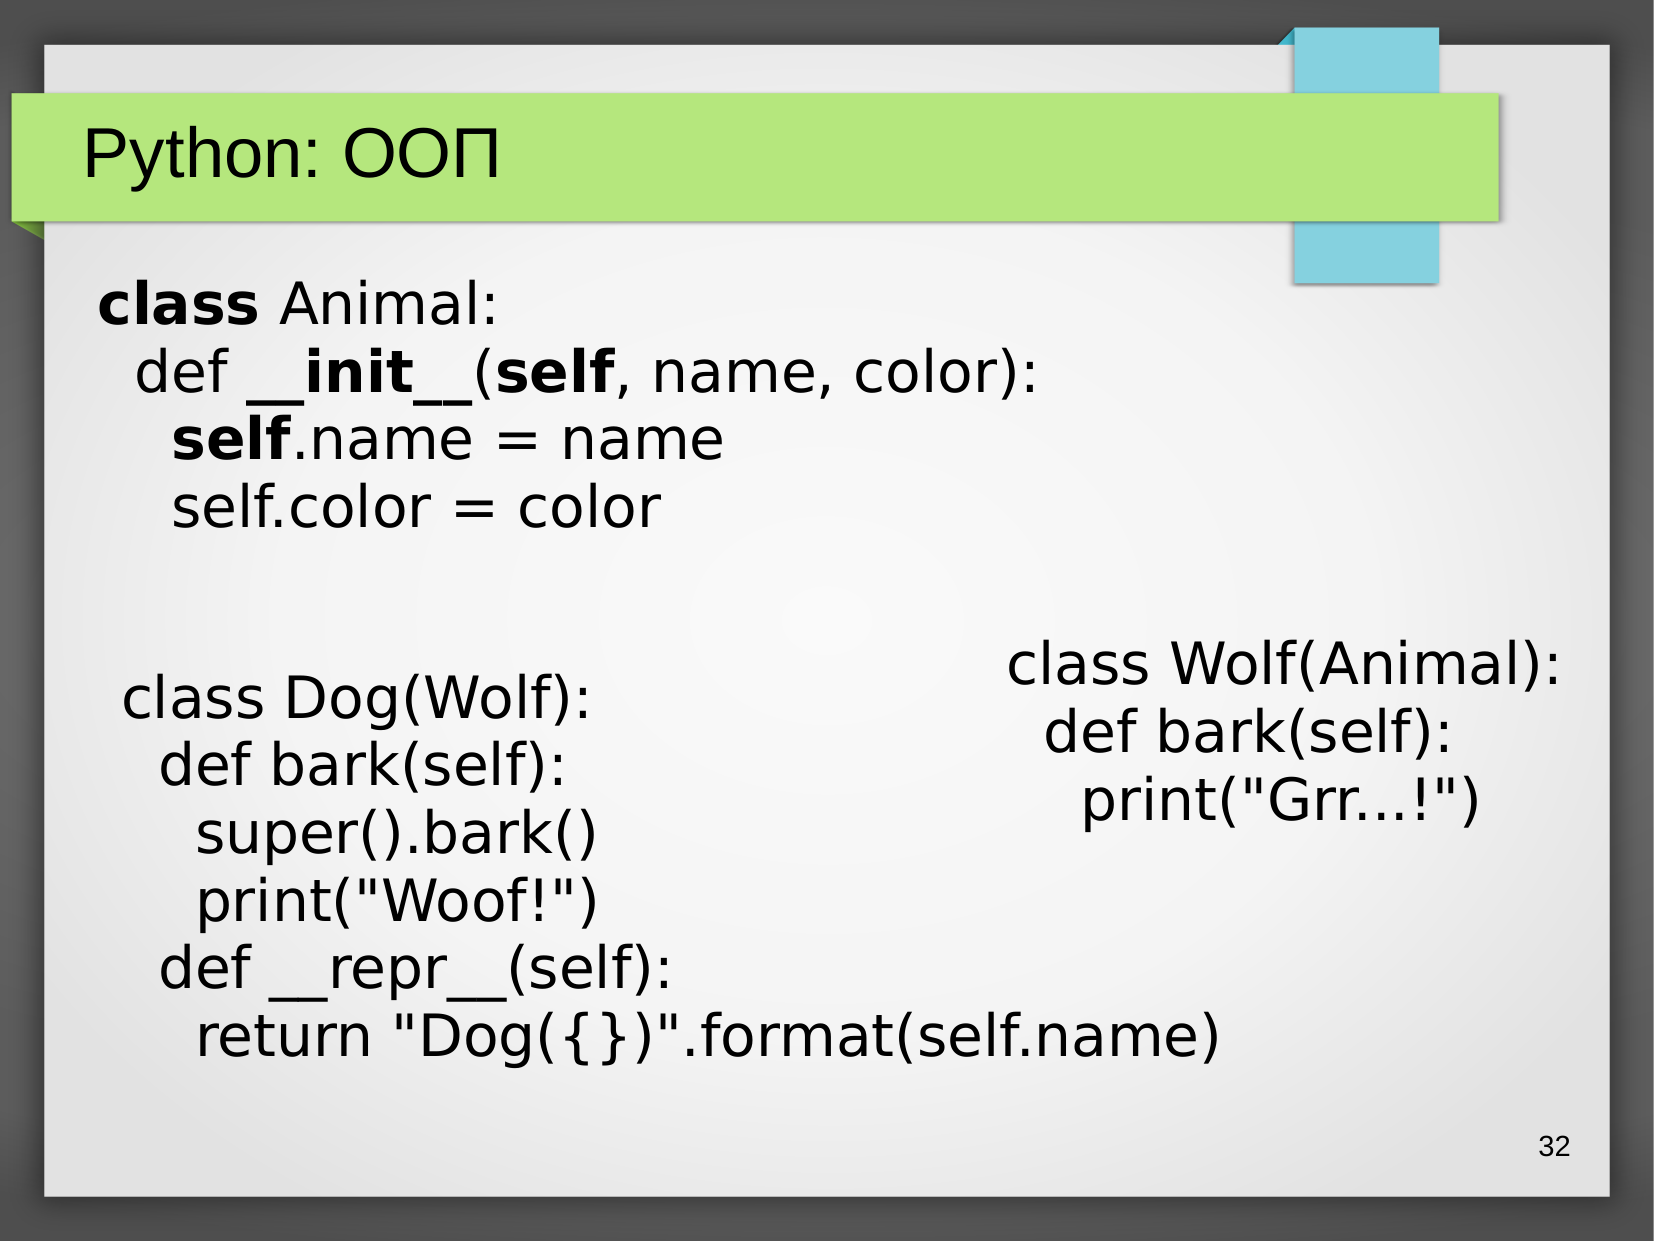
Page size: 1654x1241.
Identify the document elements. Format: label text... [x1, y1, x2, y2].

text_box class Dog(Wolf): def bark(self): super().bark() print("Woof!") def __repr__(self): return "Dog({})".format(self.name) [106, 656, 1252, 1167]
picture [0, 0, 1654, 1241]
title Python: ООП [82, 49, 1571, 257]
text_box class Wolf(Animal): def bark(self): print("Grr...!") [992, 623, 1583, 993]
text_box class Animal: def __init__(self, name, color): self.name = name self.color = color [82, 262, 1099, 632]
